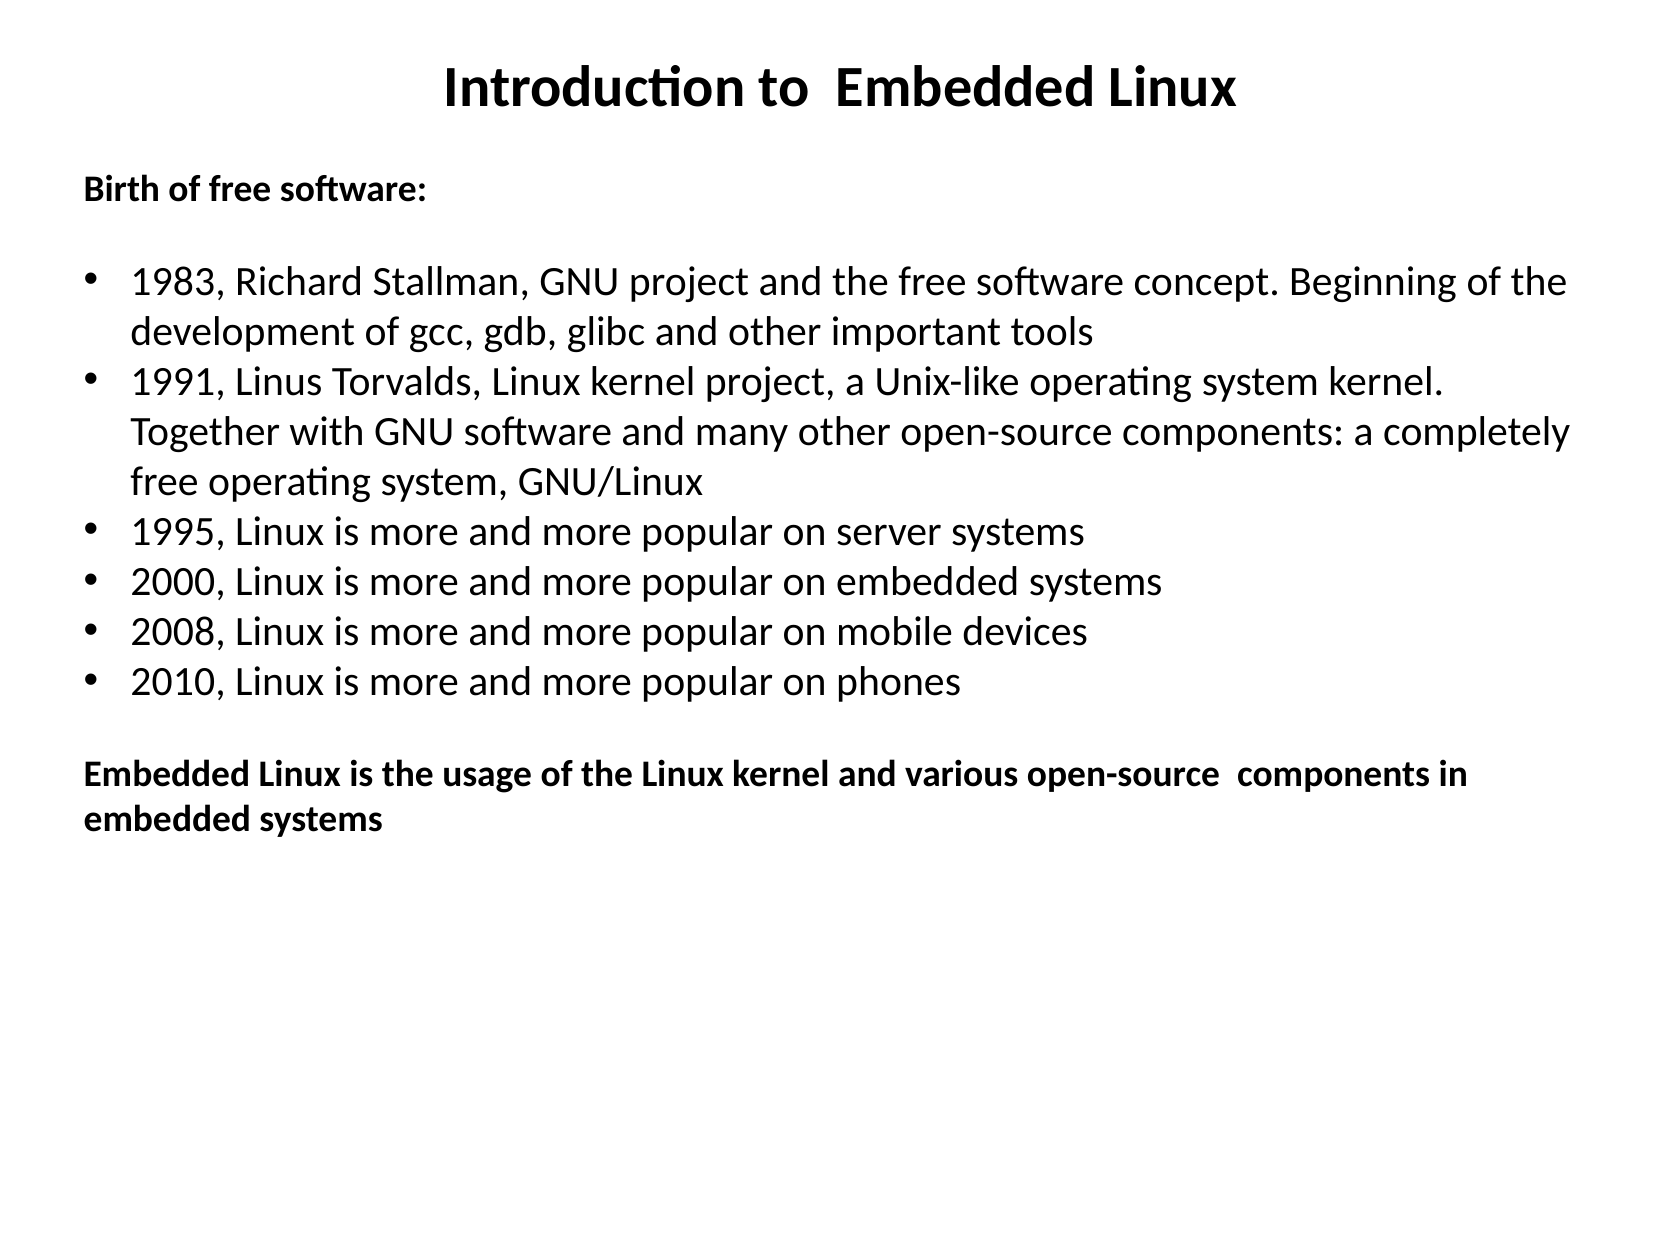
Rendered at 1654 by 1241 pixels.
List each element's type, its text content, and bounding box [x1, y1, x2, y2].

text_box Introduction to Embedded Linux Birth of free software: 1983, Richard Stallman, GNU project and the free software concept. Beginning of the development of gcc, gdb, glibc and other important tools 1991, Linus Torvalds, Linux kernel project, a Unix-like operating system kernel. Together with GNU software and many other open-source components: a completely free operating system, GNU/Linux 1995, Linux is more and more popular on server systems 2000, Linux is more and more popular on embedded systems 2008, Linux is more and more popular on mobile devices 2010, Linux is more and more popular on phones Embedded Linux is the usage of the Linux kernel and various open-source components in embedded systems [68, 41, 1613, 847]
